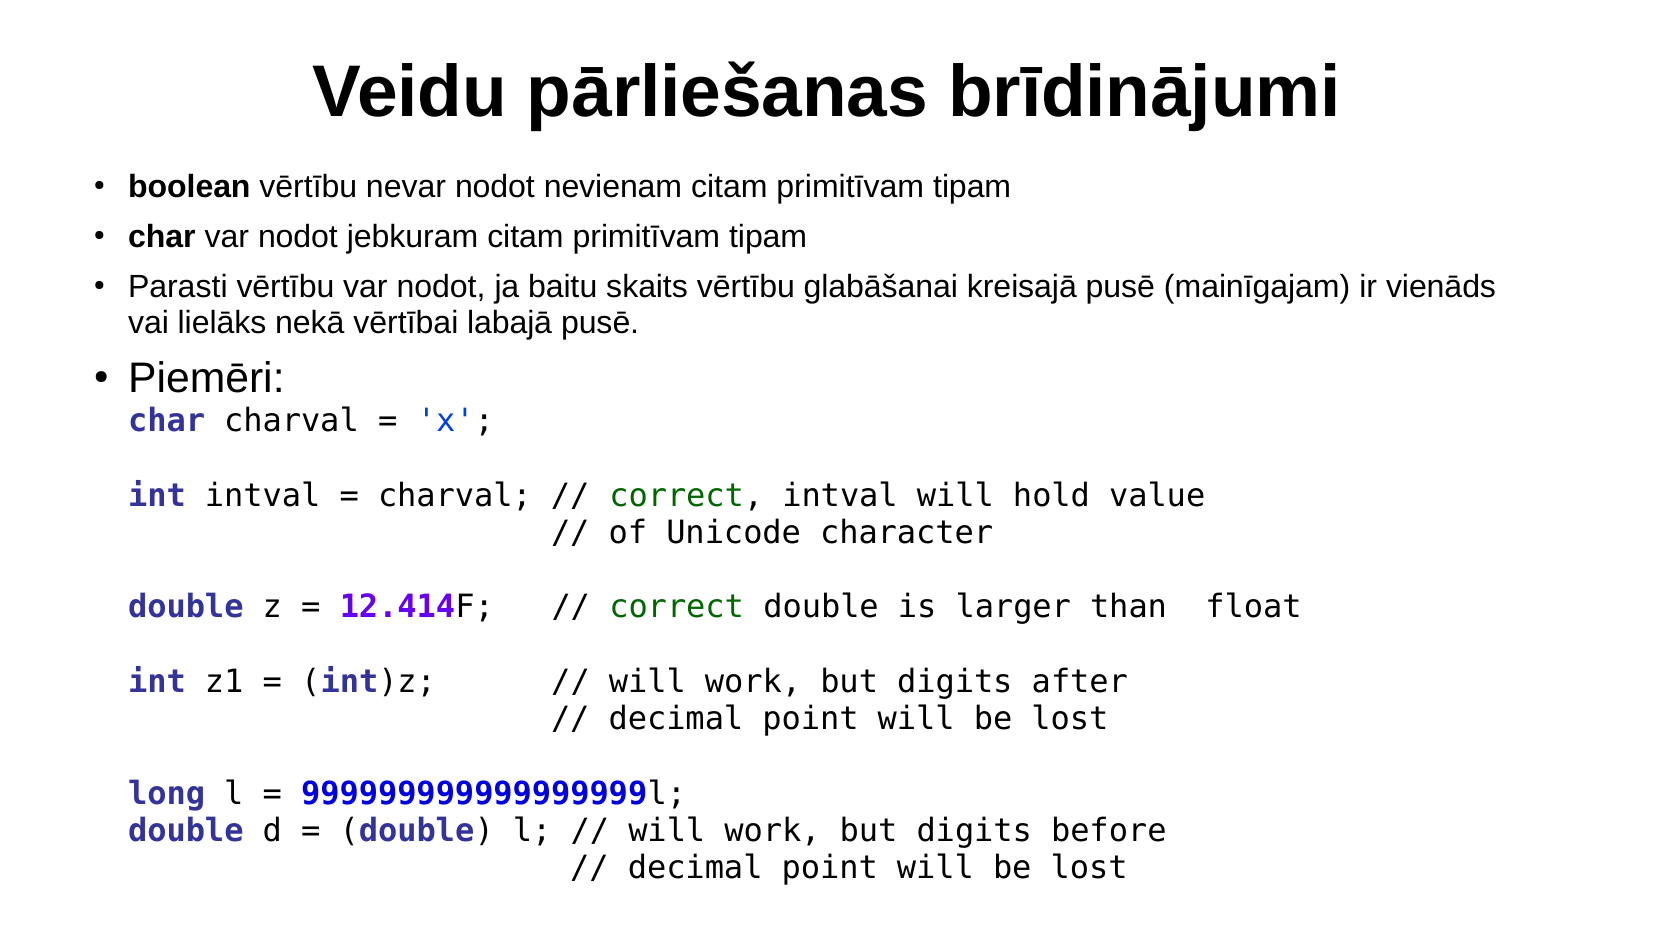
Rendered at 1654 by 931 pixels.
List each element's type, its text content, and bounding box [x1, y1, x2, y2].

title Veidu pārliešanas brīdinājumi [82, 37, 1571, 147]
list boolean vērtību nevar nodot nevienam citam primitīvam tipam char var nodot jebkuram citam primitīvam tipam Parasti vērtību var nodot, ja baitu skaits vērtību glabāšanai kreisajā pusē (mainīgajam) ir vienāds vai lielāks nekā vērtībai labajā pusē. Piemēri: char charval = 'x'; int intval = charval; // correct, intval will hold value // of Unicode character double z = 12.414F; // correct double is larger than float int z1 = (int)z; // will work, but digits after // decimal point will be lost long l = 999999999999999999l; double d = (double) l; // will work, but digits before // decimal point will be lost [82, 168, 1538, 889]
